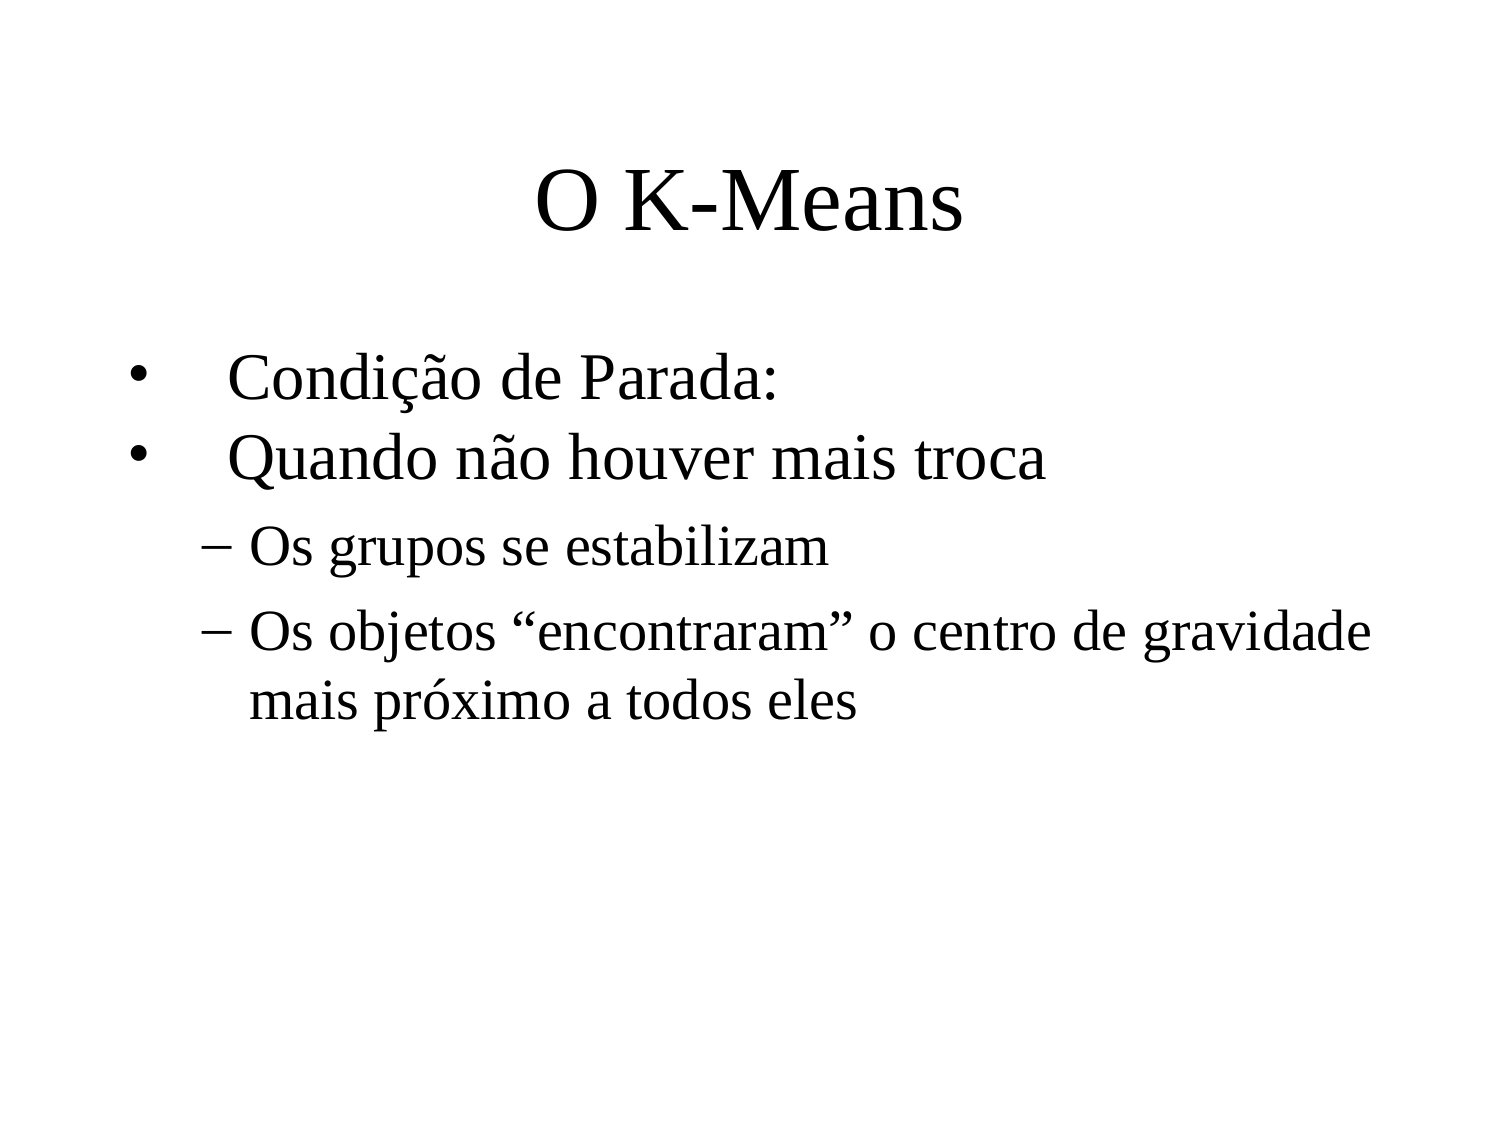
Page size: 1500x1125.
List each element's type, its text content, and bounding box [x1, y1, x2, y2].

title O K-Means [112, 99, 1388, 288]
list Condição de Parada: Quando não houver mais troca Os grupos se estabilizam Os objetos “encontraram” o centro de gravidade mais próximo a todos eles [112, 324, 1388, 1001]
